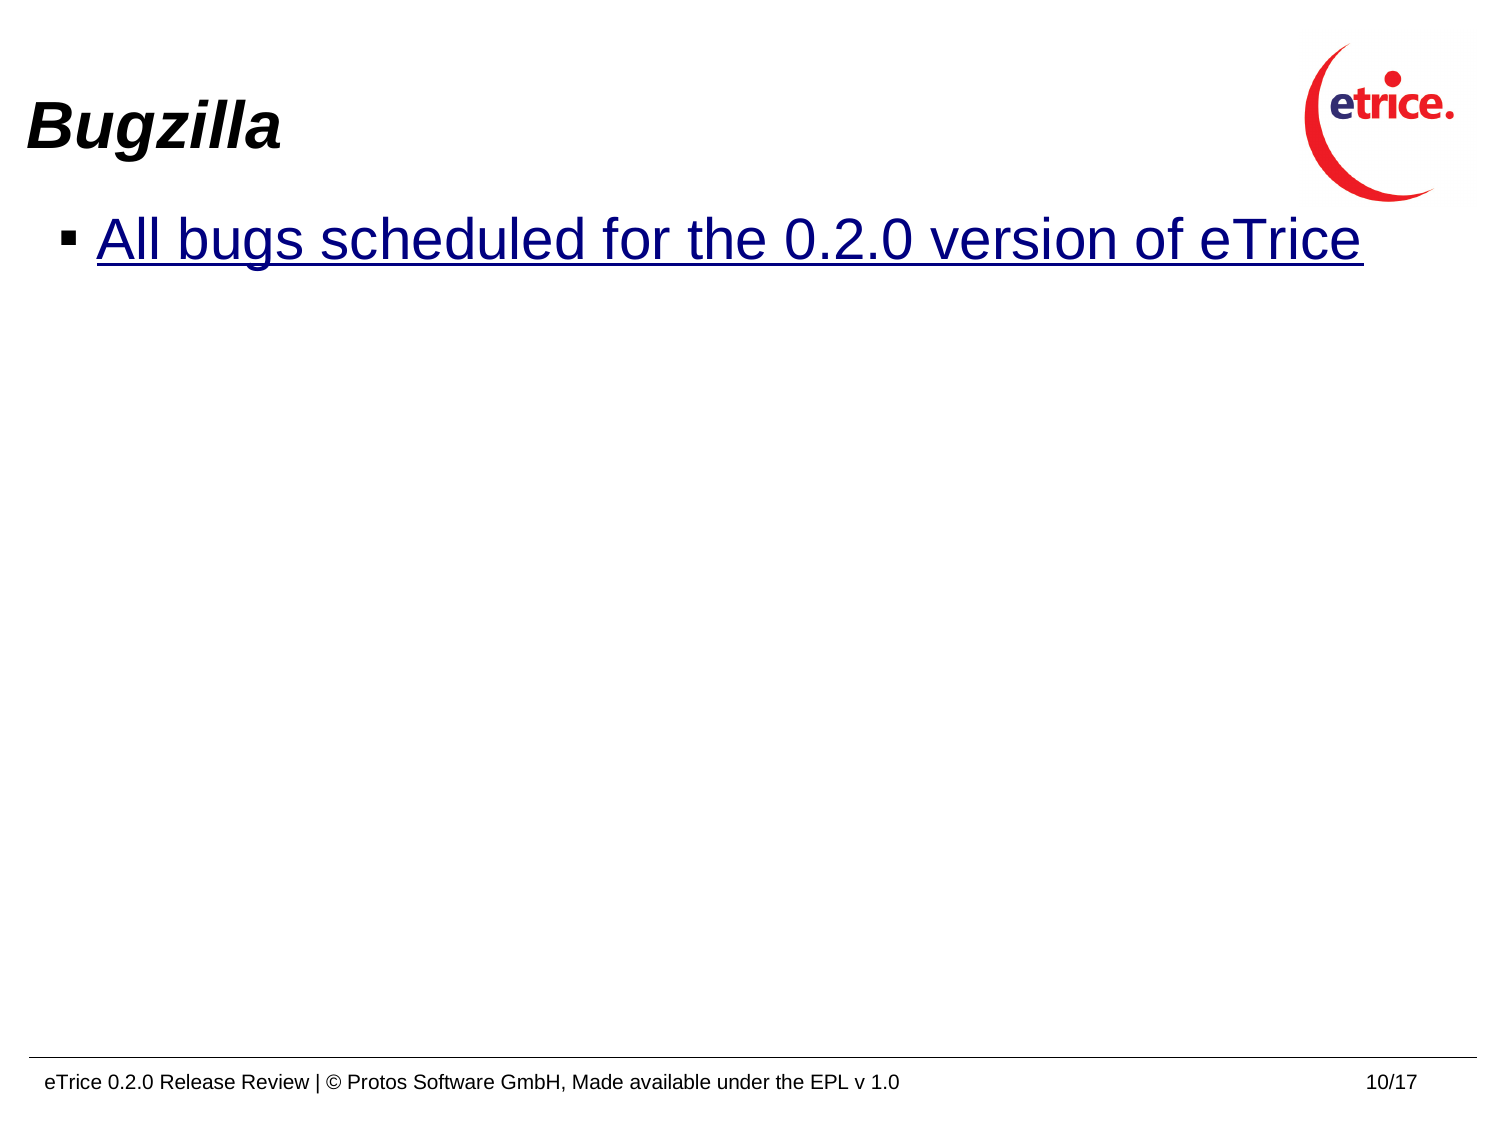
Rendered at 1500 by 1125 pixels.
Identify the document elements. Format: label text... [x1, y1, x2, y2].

list All bugs scheduled for the 0.2.0 version of eTrice [59, 206, 1418, 1040]
picture [1299, 29, 1477, 207]
title Bugzilla [26, 84, 1474, 172]
